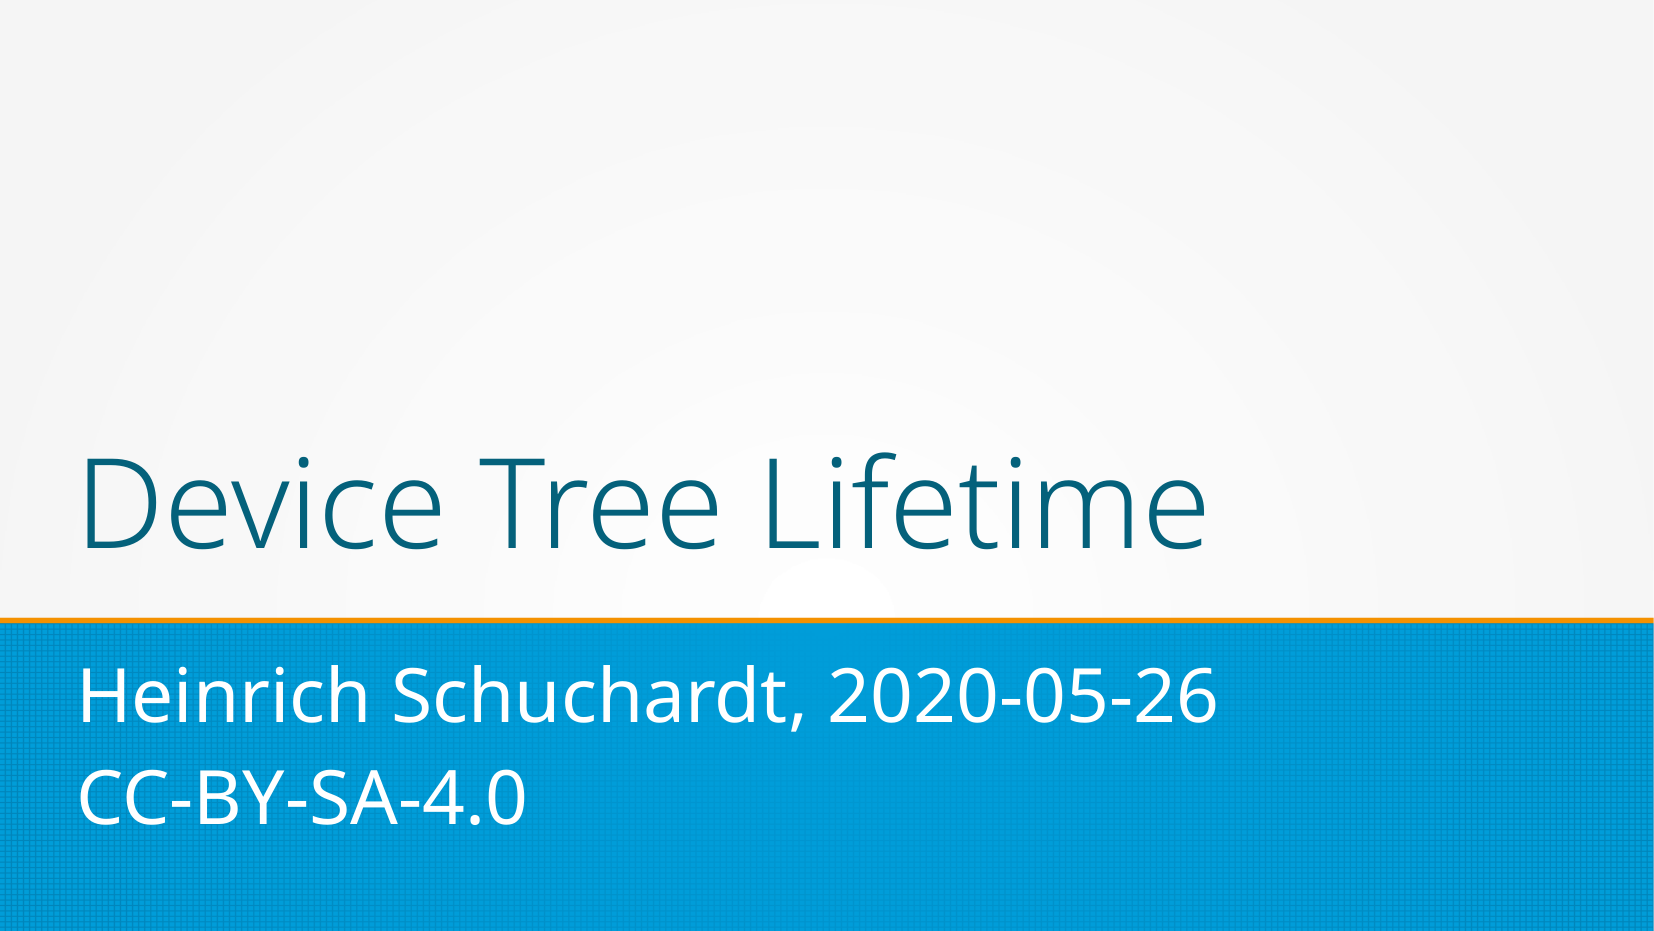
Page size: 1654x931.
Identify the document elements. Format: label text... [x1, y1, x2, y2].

picture [0, 0, 1654, 623]
title Device Tree Lifetime [75, 37, 1564, 585]
subtitle Heinrich Schuchardt, 2020-05-26 CC-BY-SA-4.0 [76, 641, 1564, 833]
